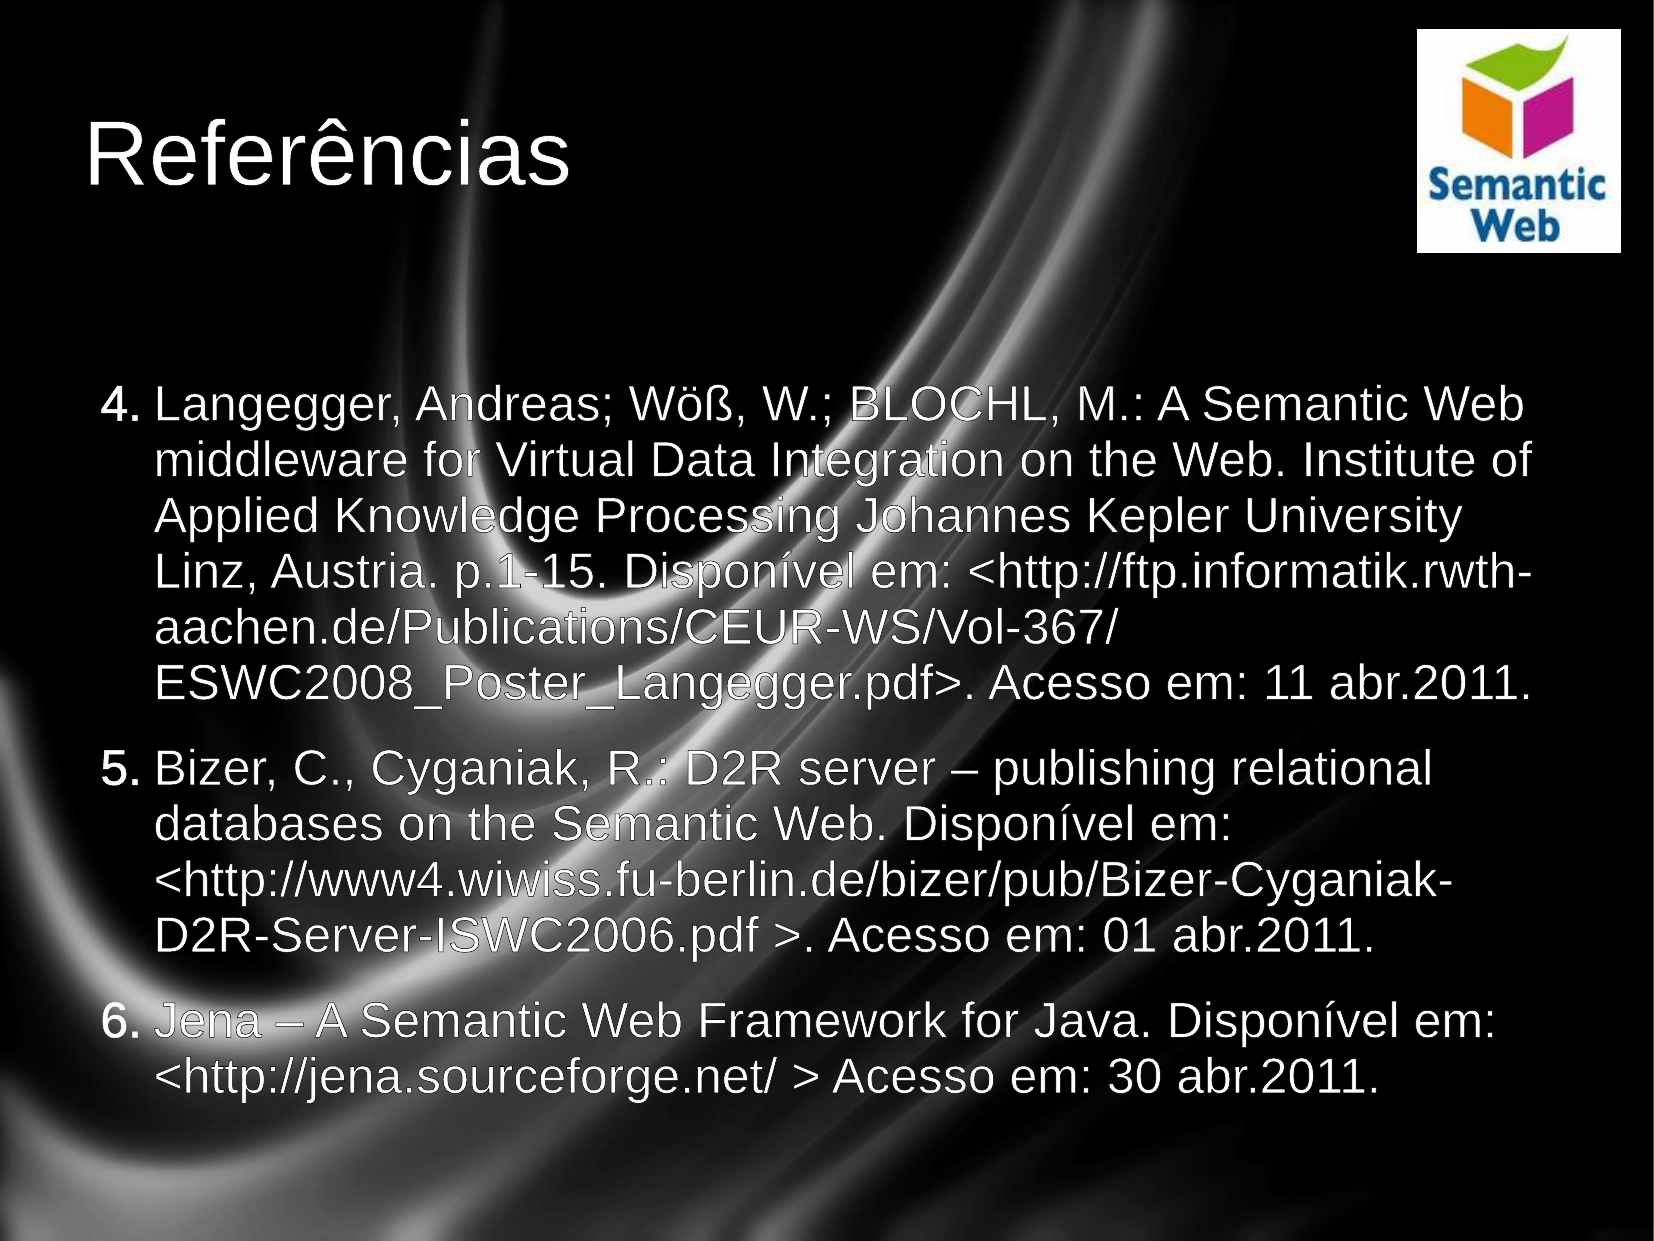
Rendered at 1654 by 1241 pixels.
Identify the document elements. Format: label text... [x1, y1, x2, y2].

title Referências [82, 49, 1359, 257]
picture [0, 0, 1654, 1241]
list Langegger, Andreas; Wöß, W.; BLOCHL, M.: A Semantic Web middleware for Virtual Data Integration on the Web. Institute of Applied Knowledge Processing Johannes Kepler University Linz, Austria. p.1-15. Disponível em: <http://ftp.informatik.rwth-aachen.de/Publications/CEUR-WS/Vol-367/ESWC2008_Poster_Langegger.pdf>. Acesso em: 11 abr.2011. Bizer, C., Cyganiak, R.: D2R server – publishing relational databases on the Semantic Web. Disponível em: <http://www4.wiwiss.fu-berlin.de/bizer/pub/Bizer-Cyganiak-D2R-Server-ISWC2006.pdf >. Acesso em: 01 abr.2011. Jena – A Semantic Web Framework for Java. Disponível em: <http://jena.sourceforge.net/ > Acesso em: 30 abr.2011. [82, 290, 1571, 1160]
